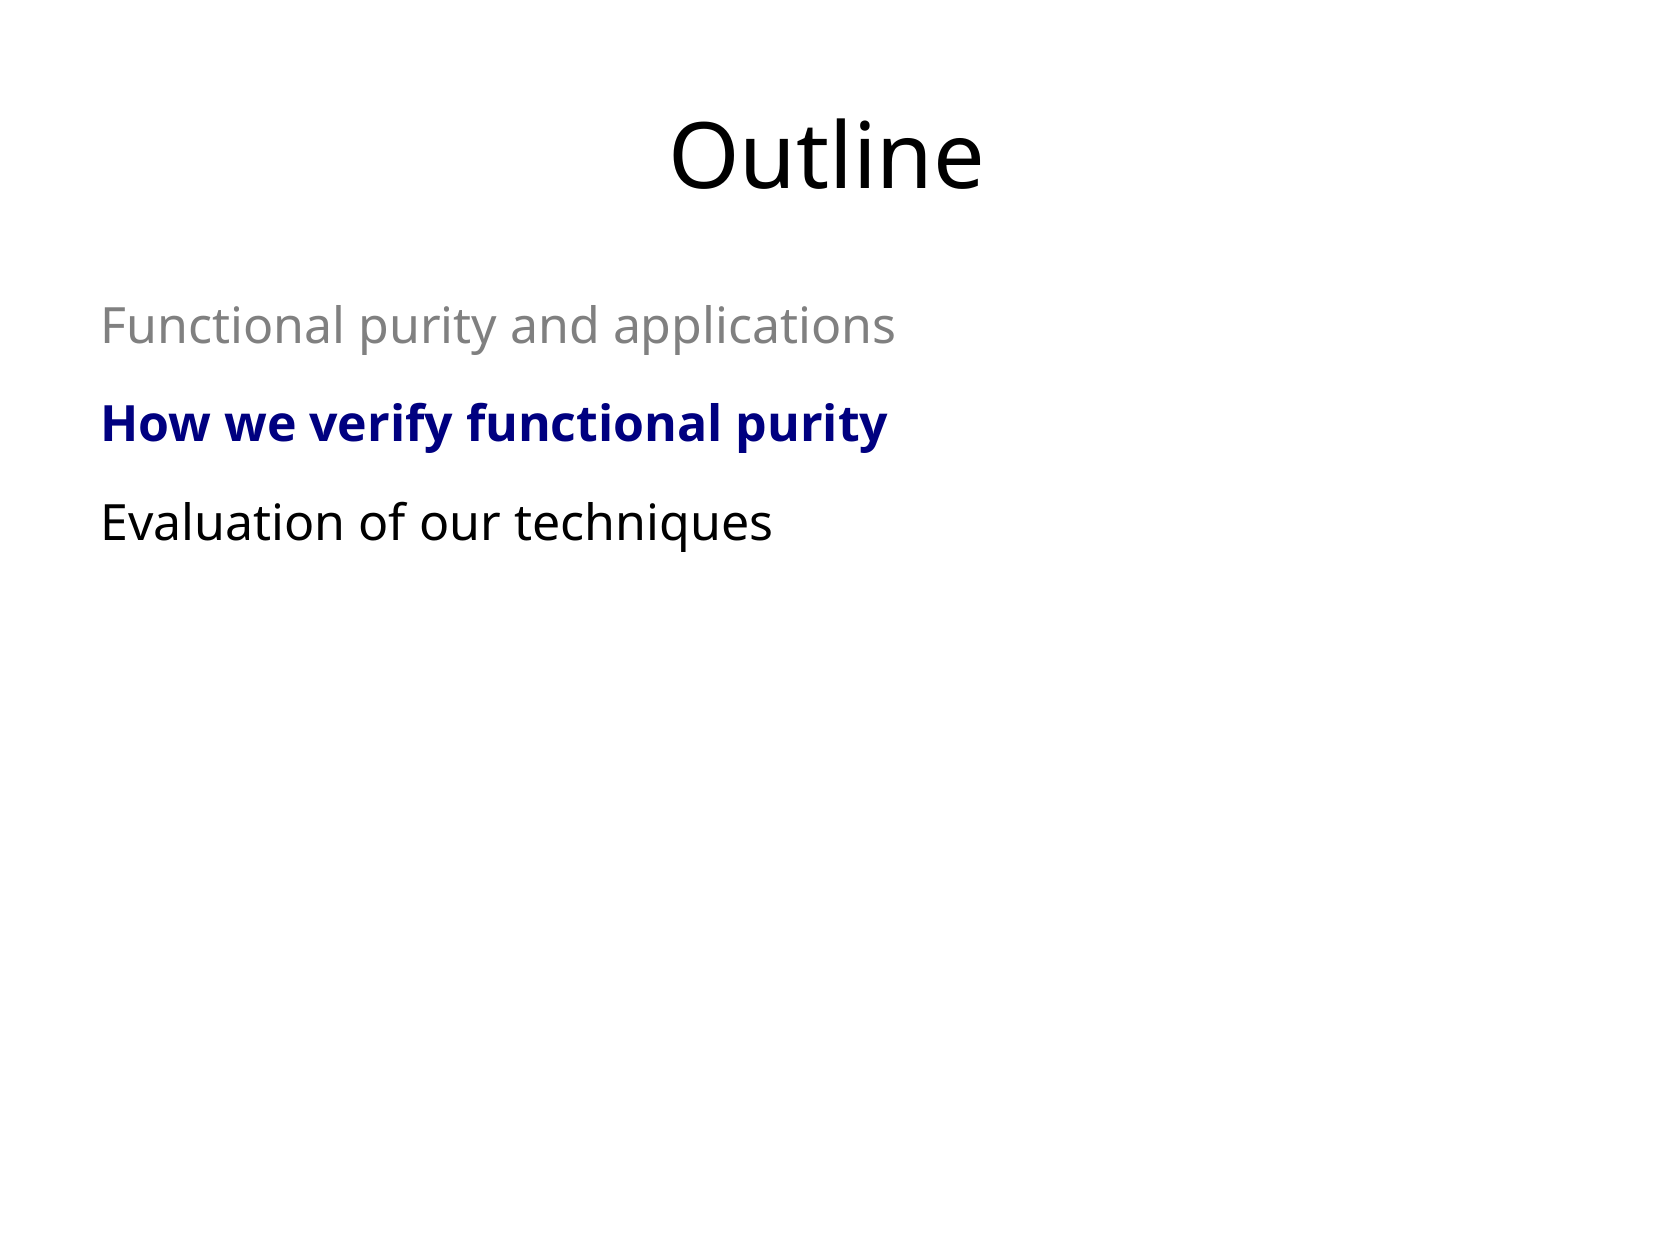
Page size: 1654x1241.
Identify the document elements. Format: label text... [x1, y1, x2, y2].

list Functional purity and applications How we verify functional purity Evaluation of our techniques [82, 290, 1571, 1072]
title Outline [82, 49, 1571, 257]
